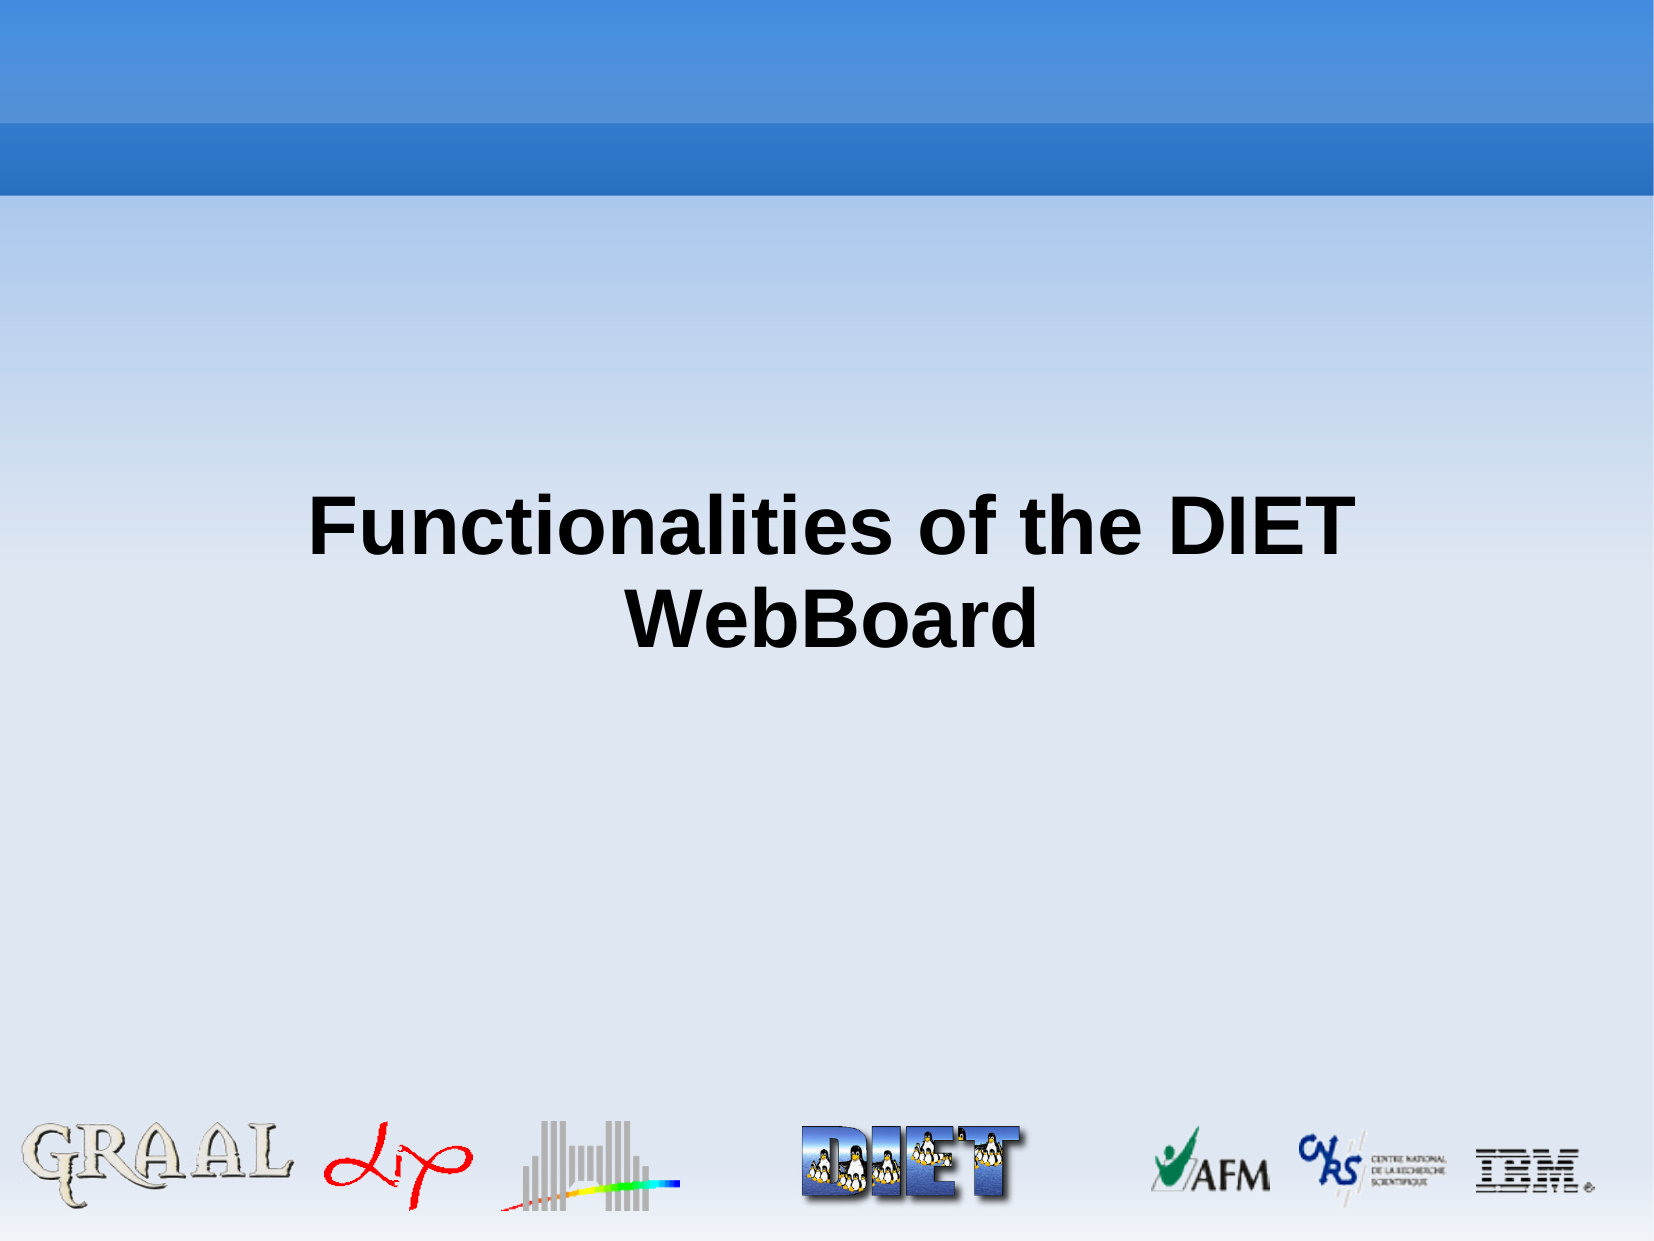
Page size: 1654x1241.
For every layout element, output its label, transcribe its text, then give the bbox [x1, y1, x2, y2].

subtitle Functionalities of the DIET WebBoard [88, 170, 1577, 975]
picture [0, 0, 1654, 1241]
